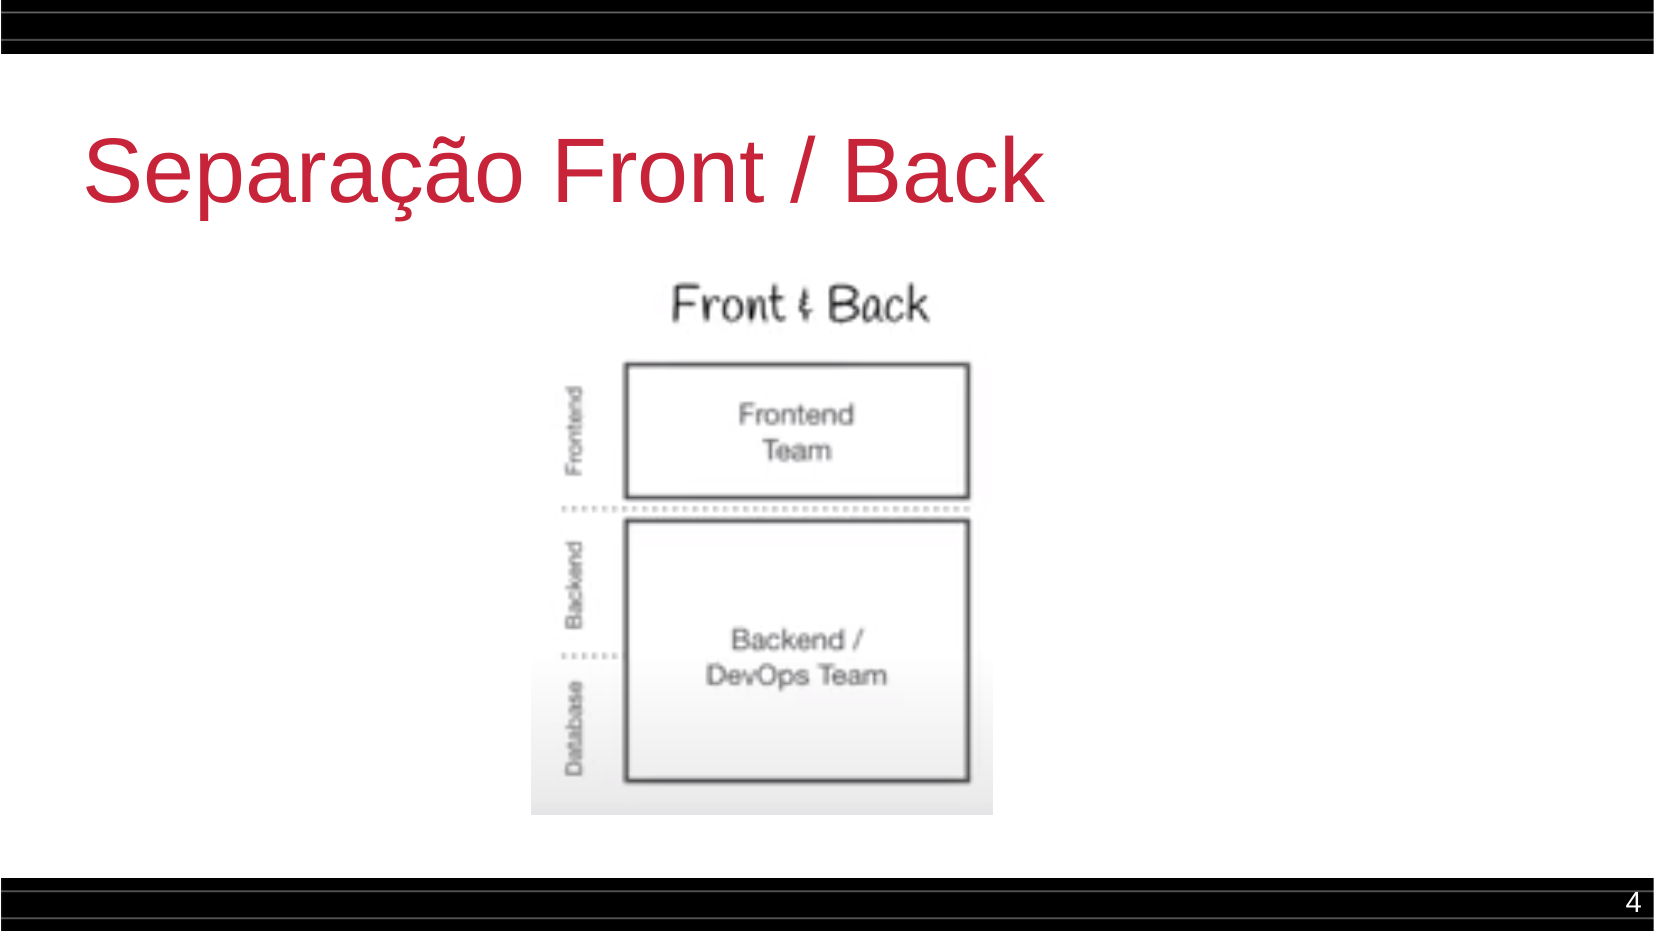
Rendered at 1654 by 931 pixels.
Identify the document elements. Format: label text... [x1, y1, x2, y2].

picture [1, 0, 1654, 54]
picture [531, 255, 993, 815]
picture [1, 878, 1654, 931]
title Separação Front / Back [82, 92, 1571, 249]
